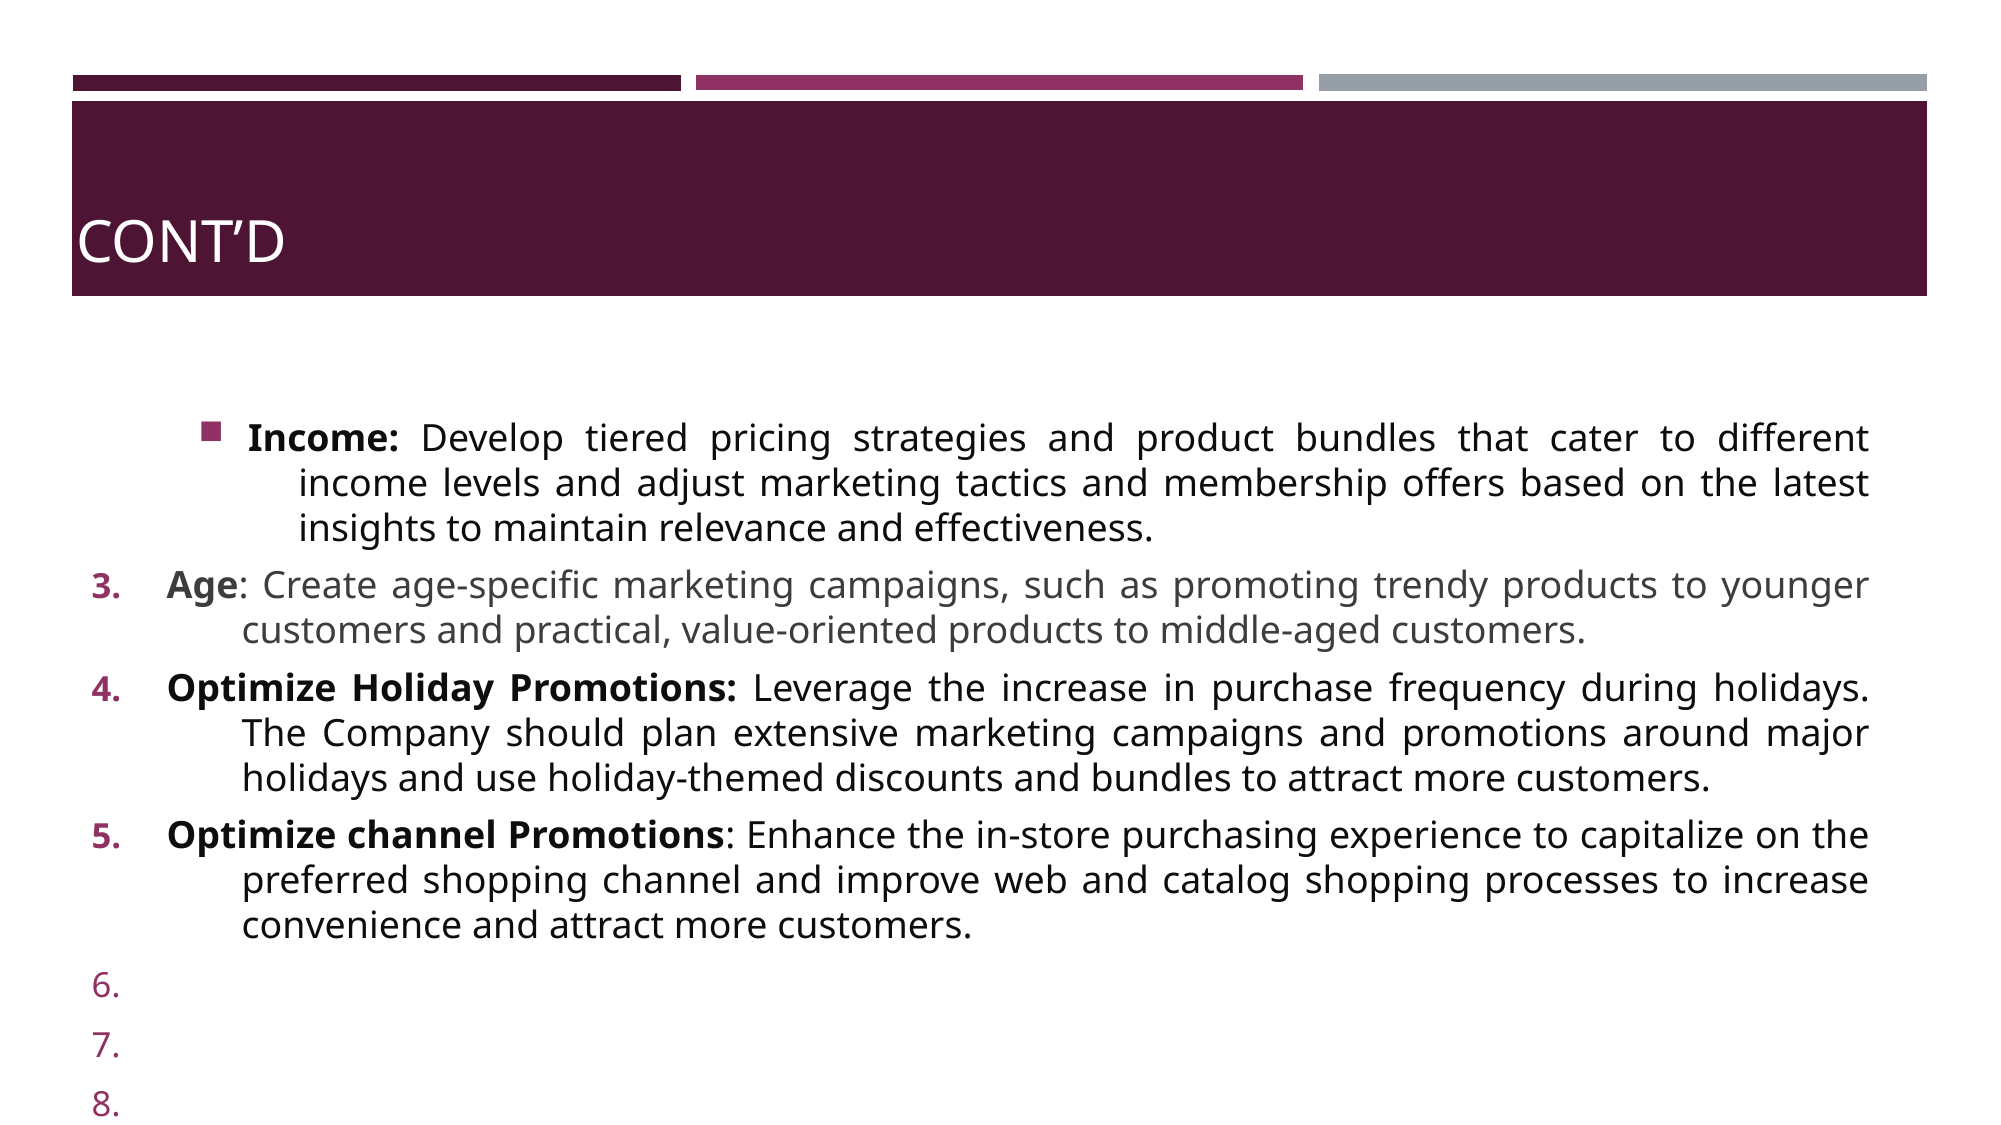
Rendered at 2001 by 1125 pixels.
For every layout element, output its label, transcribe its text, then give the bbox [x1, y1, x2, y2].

title CONT’D [60, 115, 1871, 282]
list Income: Develop tiered pricing strategies and product bundles that cater to different income levels and adjust marketing tactics and membership offers based on the latest insights to maintain relevance and effectiveness. Age: Create age-specific marketing campaigns, such as promoting trendy products to younger customers and practical, value-oriented products to middle-aged customers. Optimize Holiday Promotions: Leverage the increase in purchase frequency during holidays. The Company should plan extensive marketing campaigns and promotions around major holidays and use holiday-themed discounts and bundles to attract more customers. Optimize channel Promotions: Enhance the in-store purchasing experience to capitalize on the preferred shopping channel and improve web and catalog shopping processes to increase convenience and attract more customers. [76, 406, 1886, 1010]
